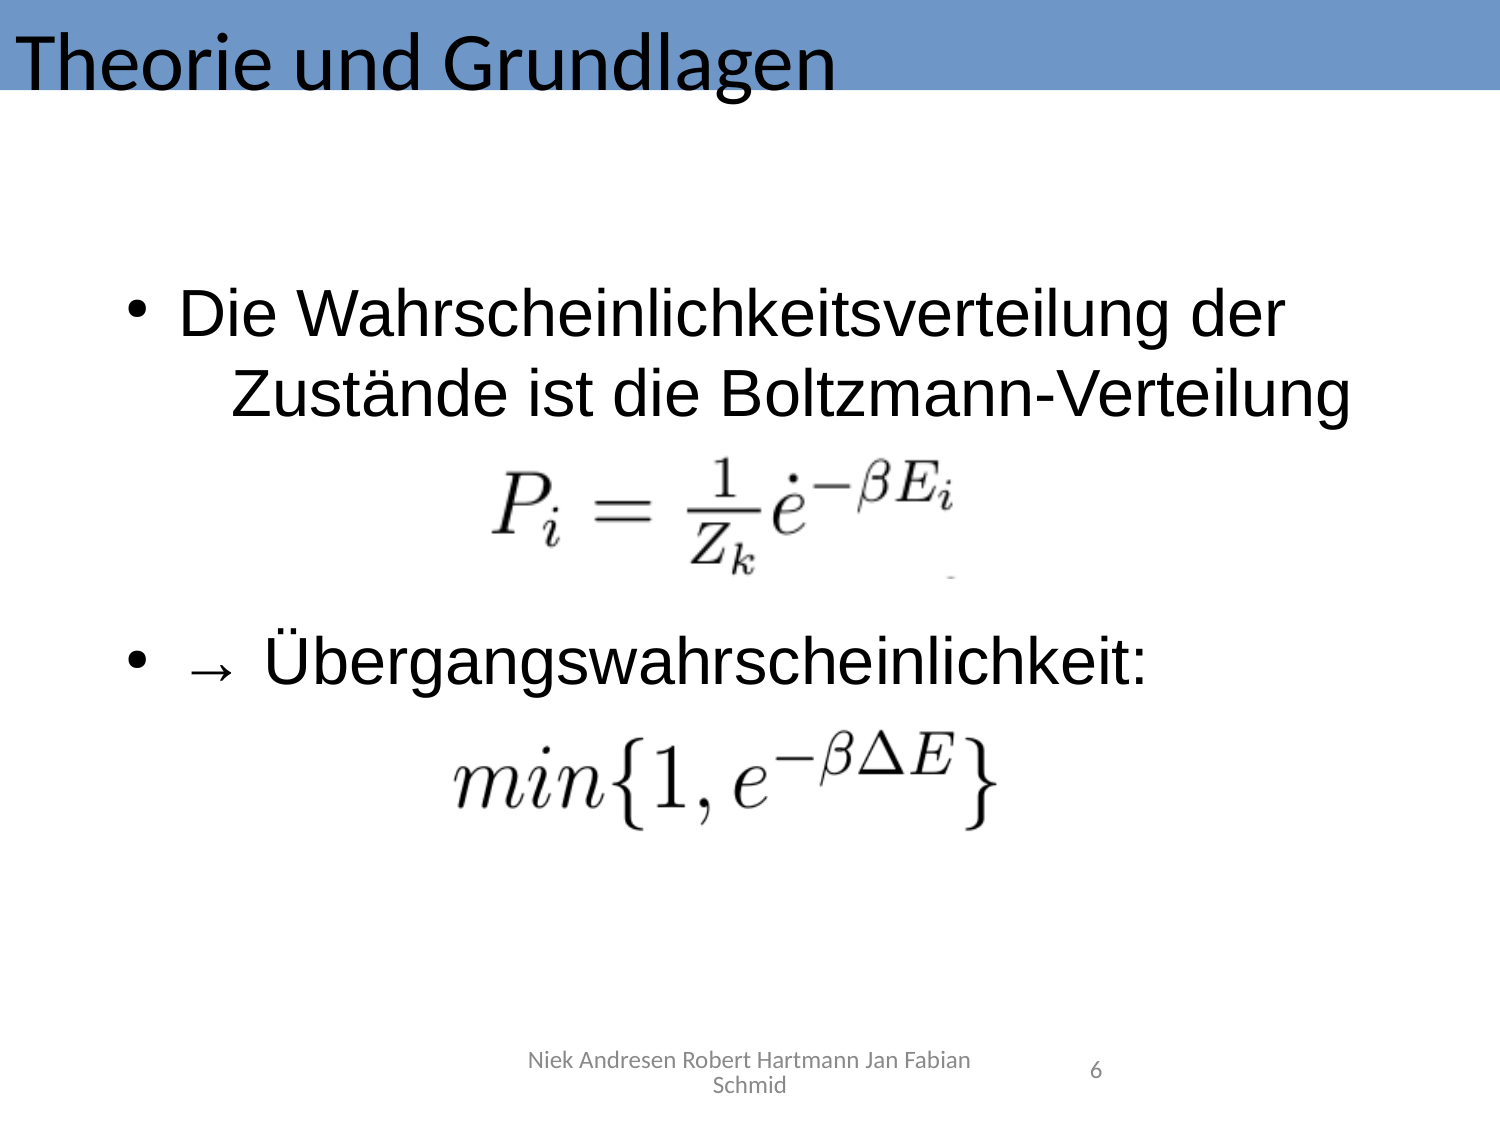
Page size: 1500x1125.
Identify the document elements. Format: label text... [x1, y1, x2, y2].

picture [446, 724, 1004, 839]
list → Übergangswahrscheinlichkeit: [75, 616, 1426, 721]
list Die Wahrscheinlichkeitsverteilung der Zustände ist die Boltzmann-Verteilung [75, 262, 1426, 449]
picture [478, 448, 957, 579]
title Theorie und Grundlagen [0, 0, 1500, 91]
text_box [1074, 1042, 1426, 1103]
text_box Niek Andresen Robert Hartmann Jan Fabian Schmid [512, 1042, 988, 1103]
